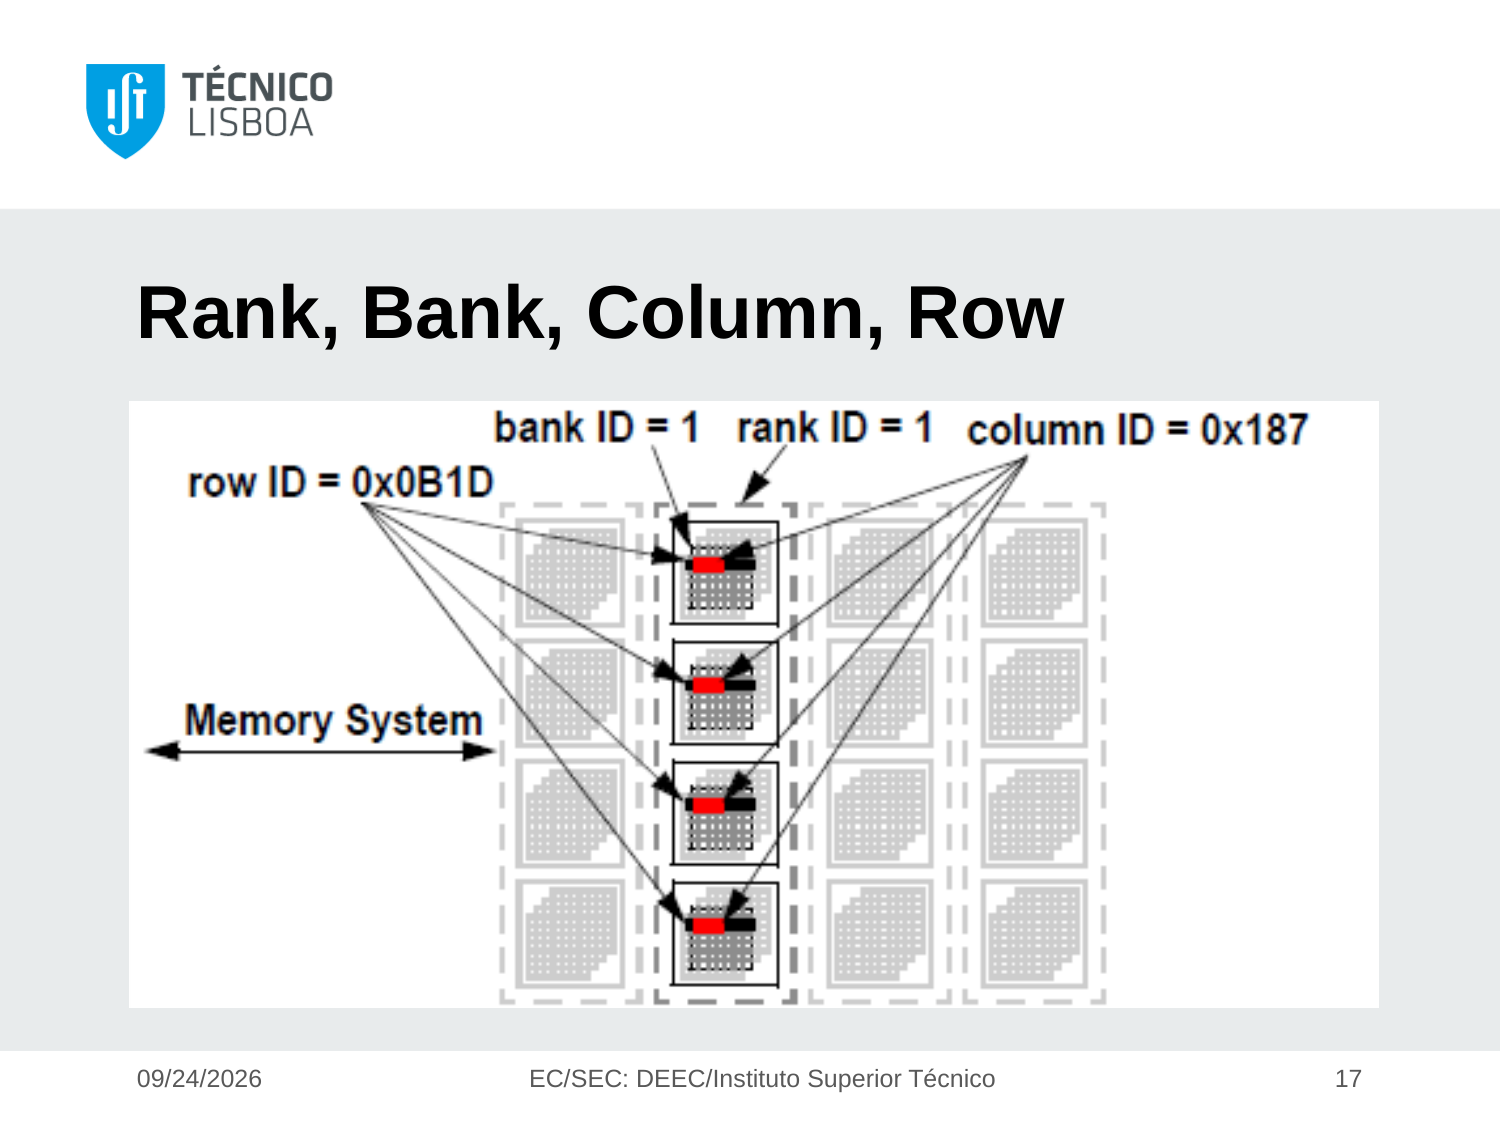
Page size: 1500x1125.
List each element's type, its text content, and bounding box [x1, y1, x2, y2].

title Rank, Bank, Column, Row [121, 237, 1378, 381]
slide_number 12/15/2020 [121, 1052, 425, 1103]
picture [0, 0, 1500, 1125]
slide_number <number> [1077, 1052, 1378, 1103]
footer EC/SEC: DEEC/Instituto Superior Técnico [512, 1052, 1021, 1103]
